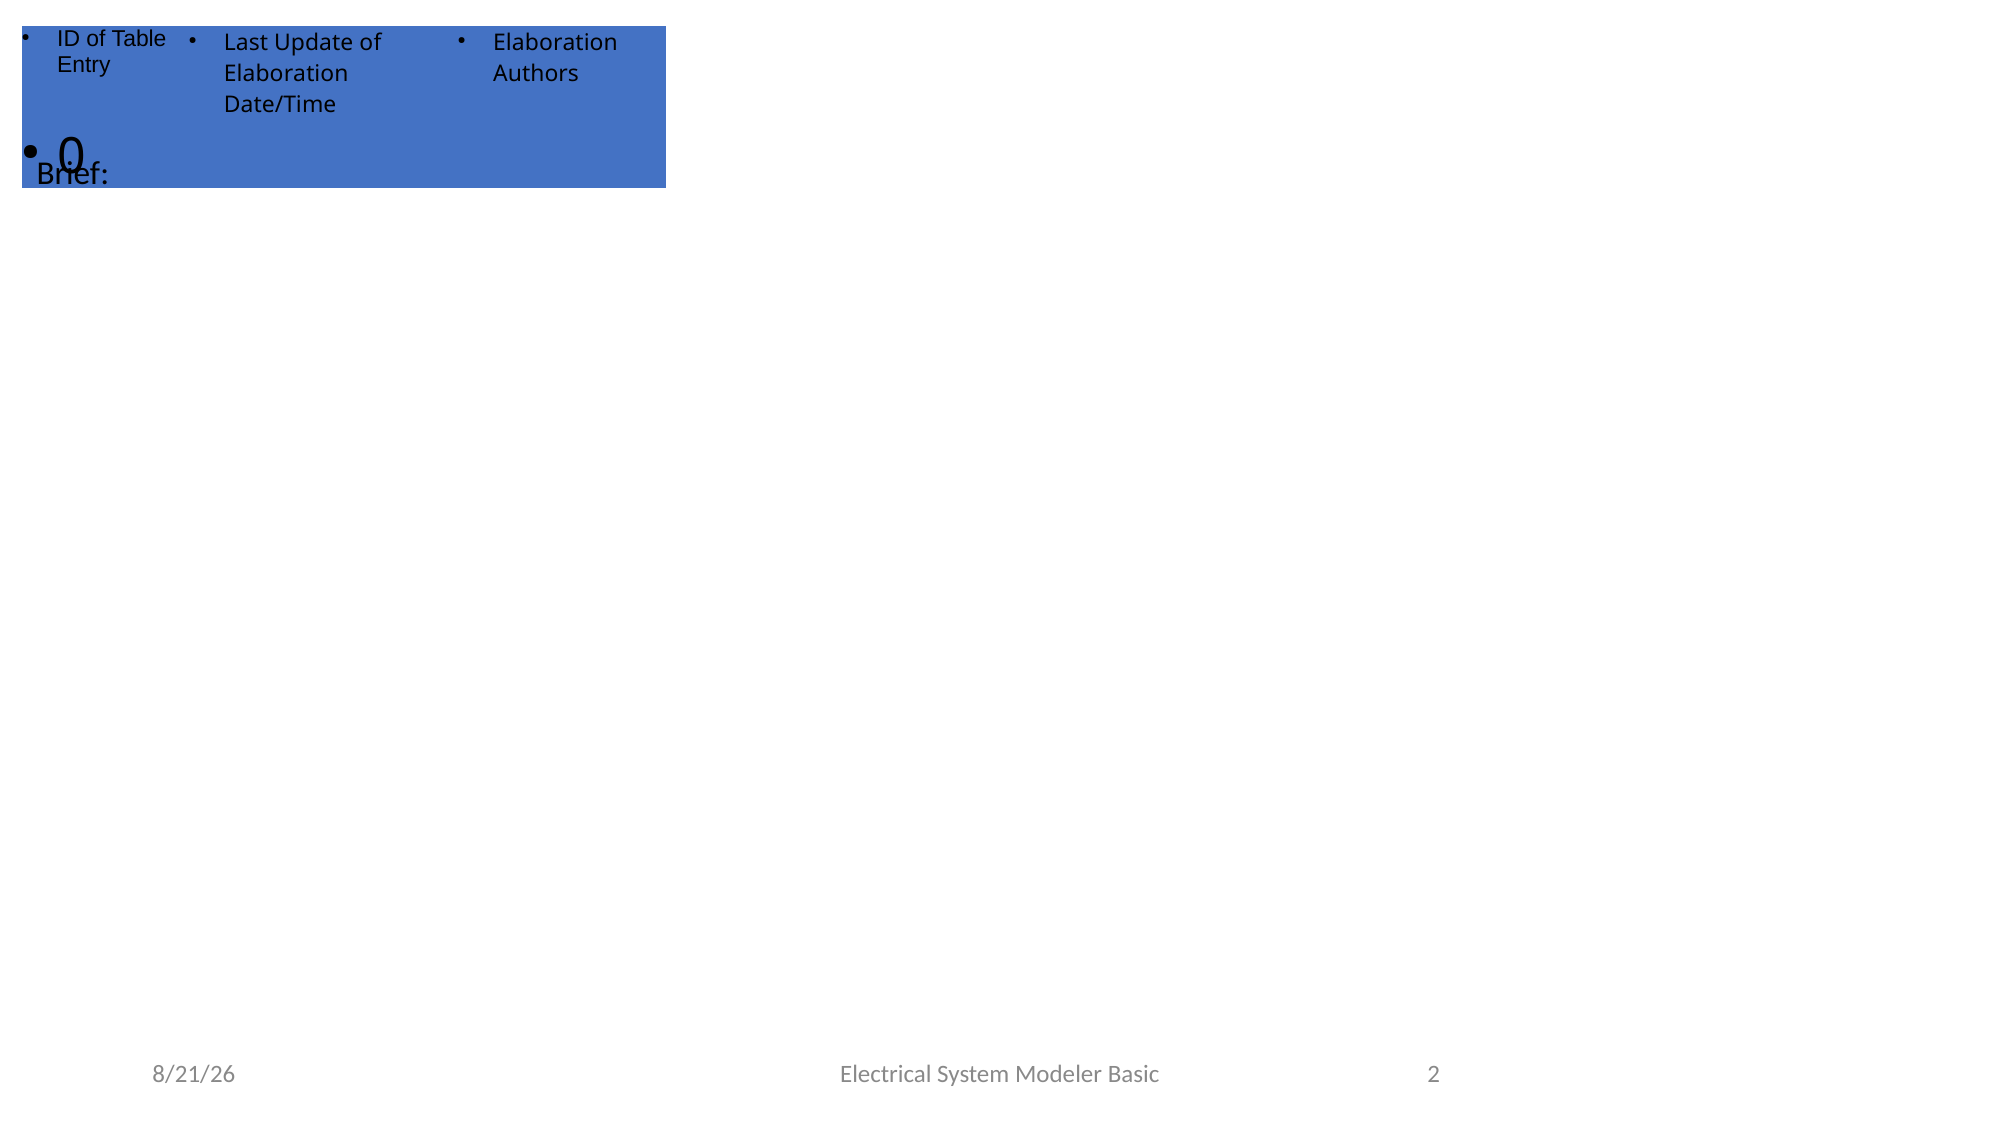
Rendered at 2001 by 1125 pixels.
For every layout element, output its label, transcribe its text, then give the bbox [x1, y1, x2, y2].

table_cell [189, 120, 458, 144]
table_header ID of Table Entry [22, 26, 189, 120]
text_box [137, 1042, 588, 1103]
text_box Electrical System Modeler Basic [662, 1042, 1338, 1103]
table_header Elaboration Authors [458, 26, 666, 120]
text_box Brief: [21, 144, 726, 200]
table_cell [458, 120, 666, 144]
table_header Last Update of Elaboration Date/Time [189, 26, 458, 120]
text_box [1412, 1042, 1863, 1103]
table_cell 0 [22, 120, 189, 144]
